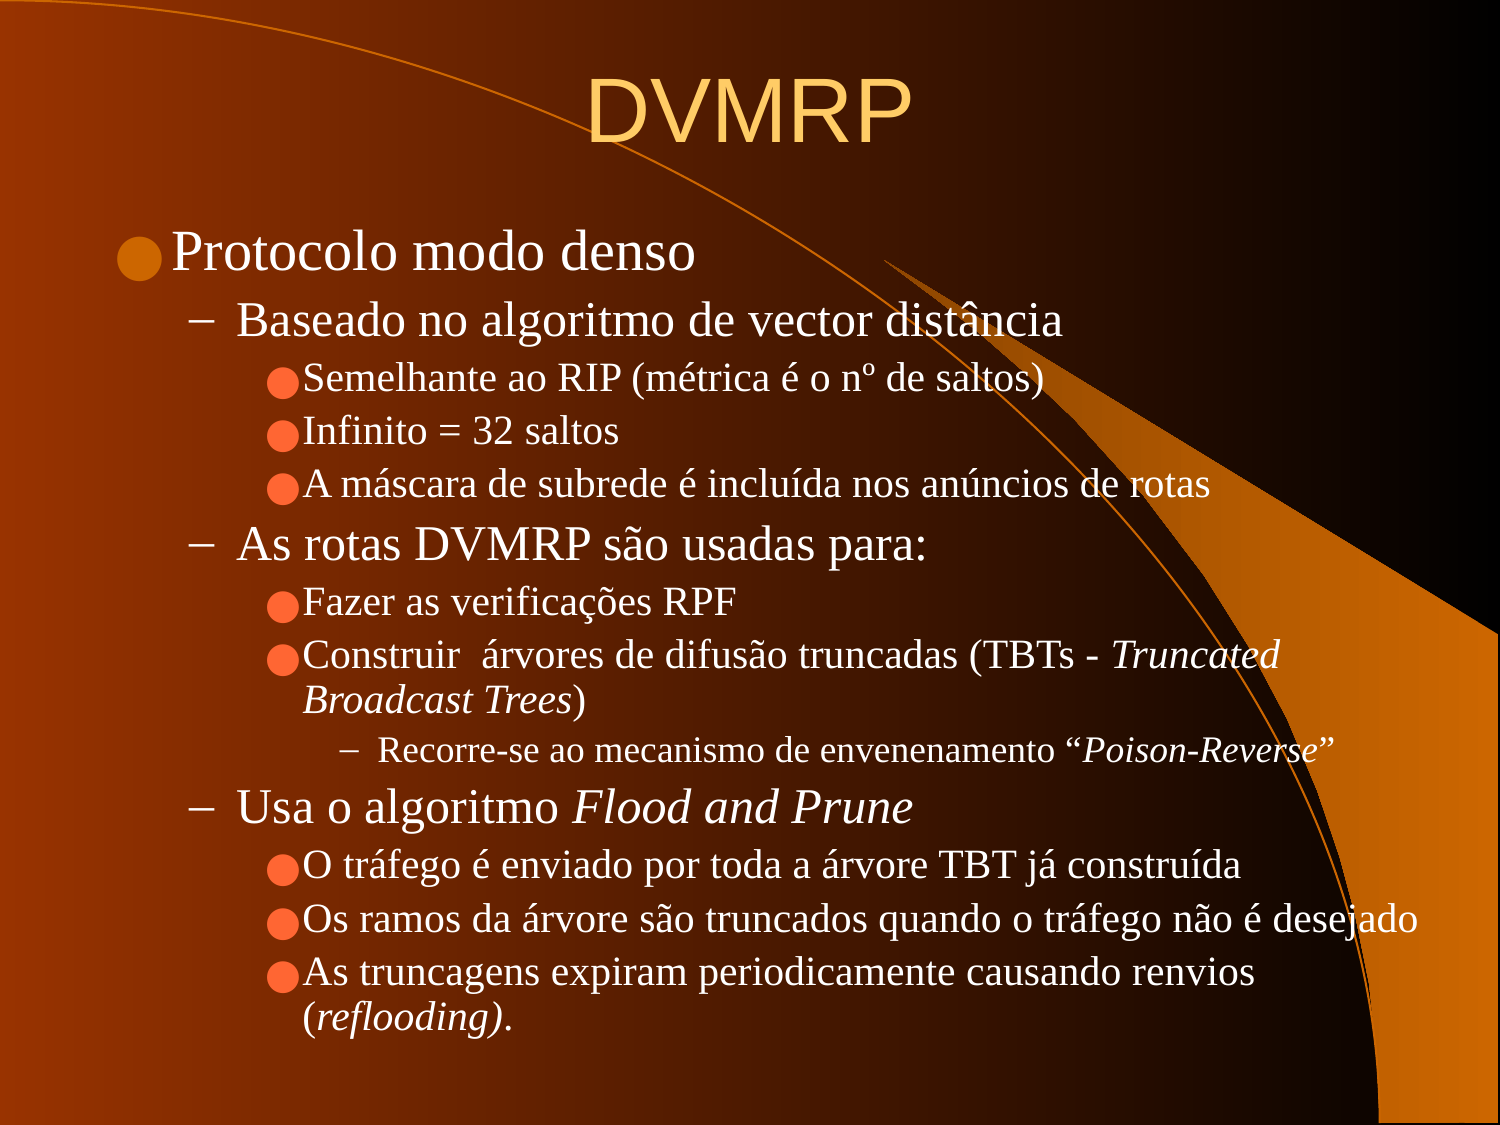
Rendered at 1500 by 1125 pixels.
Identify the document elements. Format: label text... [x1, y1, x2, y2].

list Protocolo modo denso Baseado no algoritmo de vector distância Semelhante ao RIP (métrica é o nº de saltos) Infinito = 32 saltos A máscara de subrede é incluída nos anúncios de rotas As rotas DVMRP são usadas para: Fazer as verificações RPF Construir árvores de difusão truncadas (TBTs - Truncated Broadcast Trees) Recorre-se ao mecanismo de envenenamento “Poison-Reverse” Usa o algoritmo Flood and Prune O tráfego é enviado por toda a árvore TBT já construída Os ramos da árvore são truncados quando o tráfego não é desejado As truncagens expiram periodicamente causando renvios (reflooding). [99, 212, 1450, 1044]
title DVMRP [24, 24, 1475, 188]
